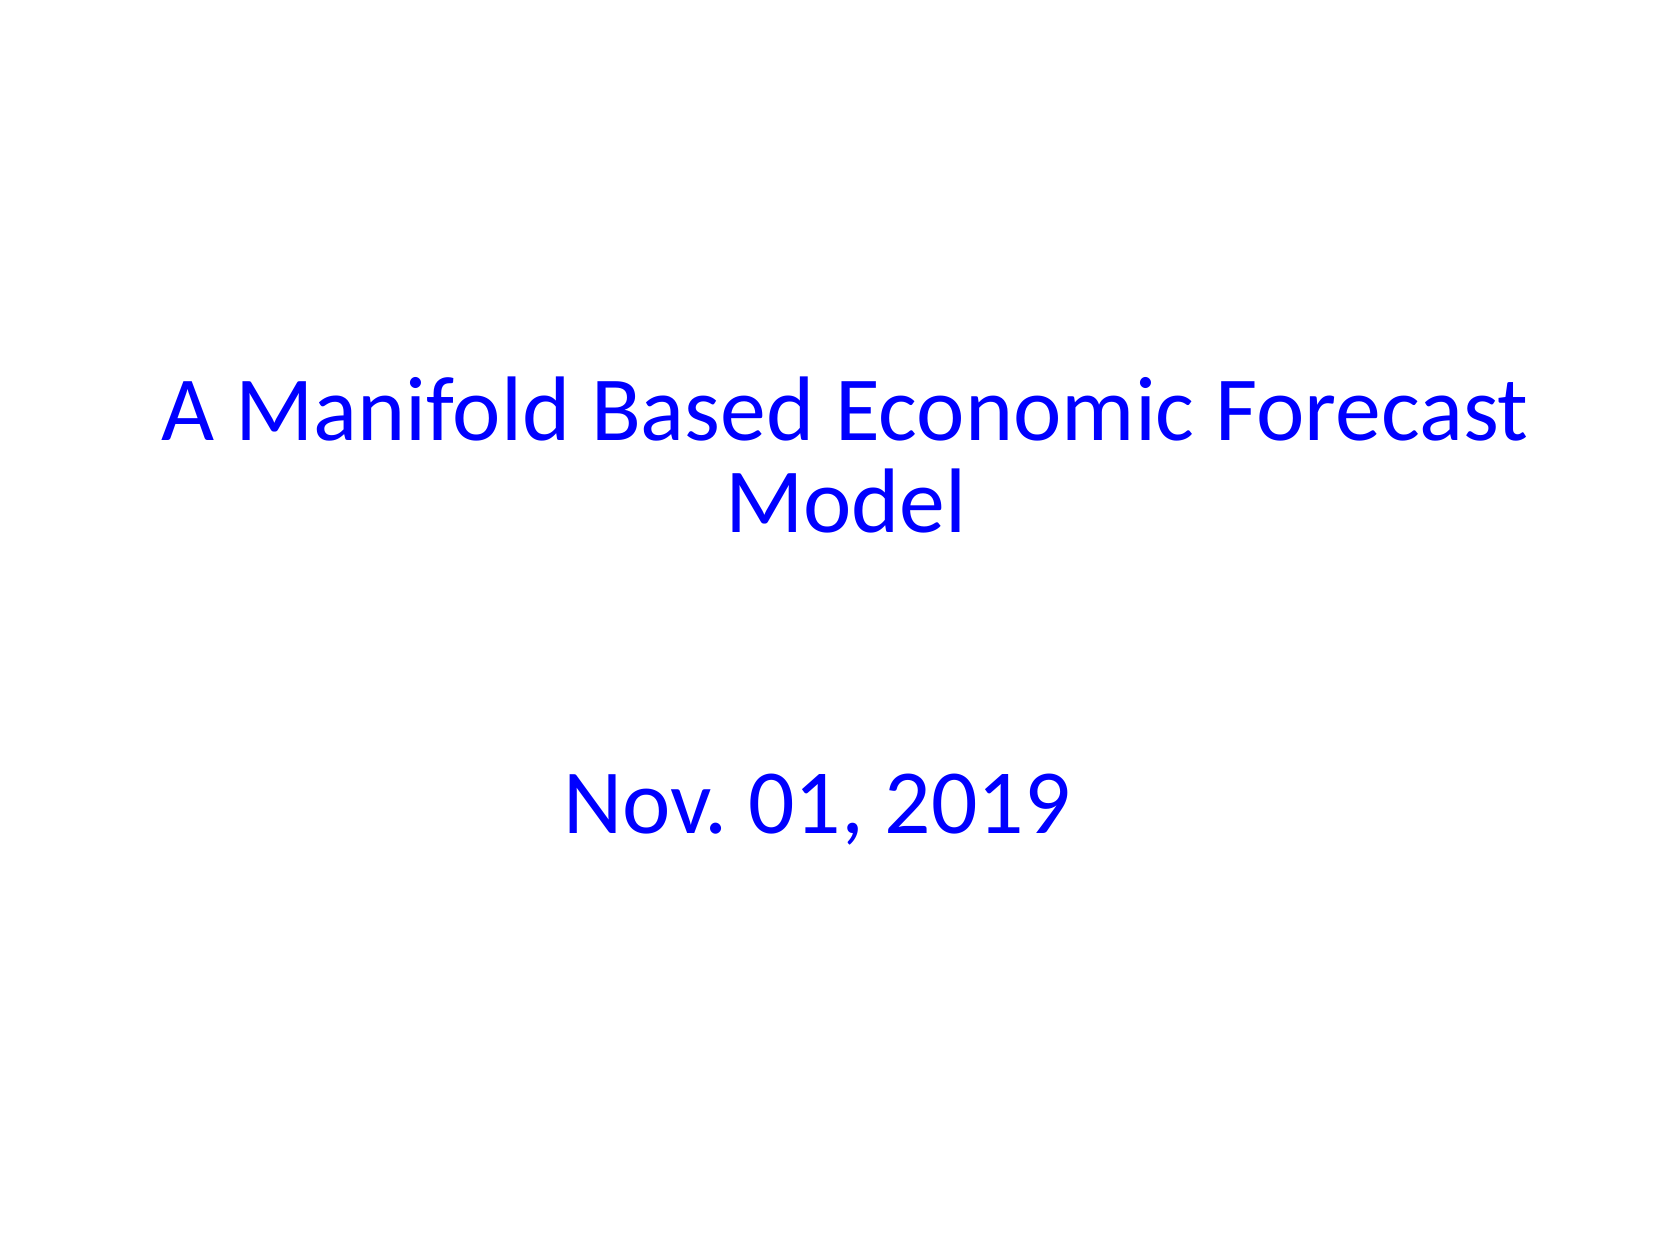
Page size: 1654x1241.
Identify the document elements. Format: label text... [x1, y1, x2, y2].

text_box Nov. 01, 2019 [435, 765, 1201, 857]
title A Manifold Based Economic Forecast Model [101, 360, 1591, 568]
